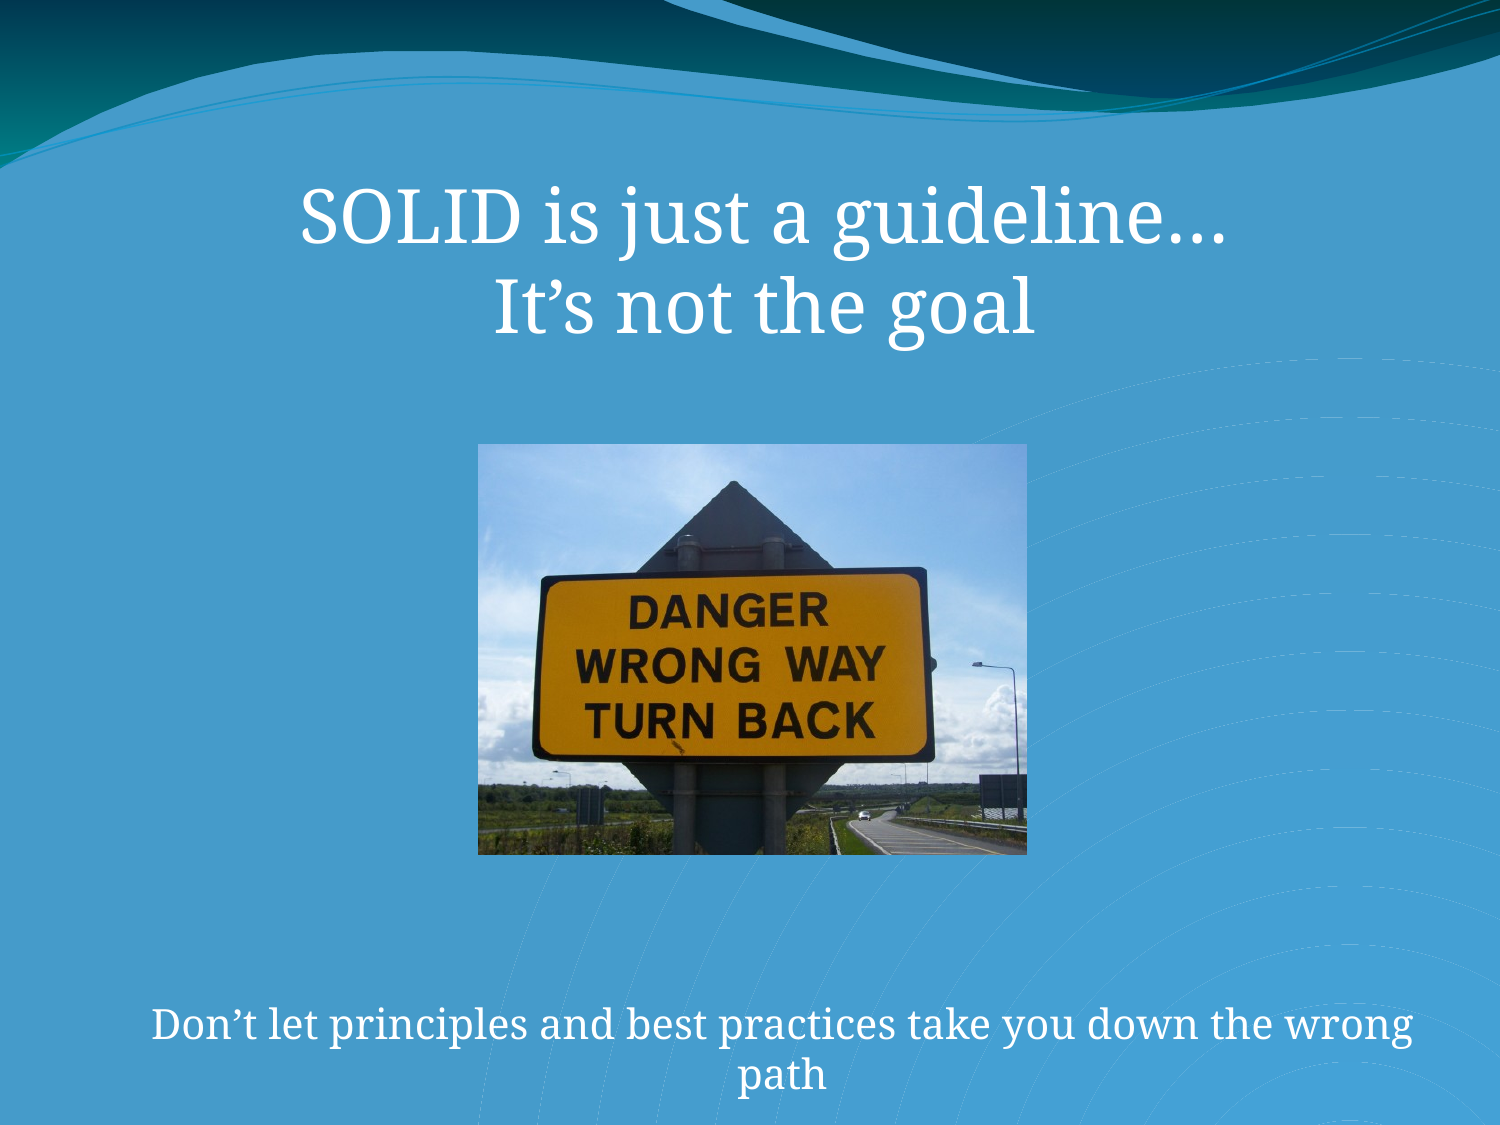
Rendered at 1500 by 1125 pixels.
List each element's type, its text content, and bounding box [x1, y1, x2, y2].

picture [635, 90, 669, 94]
picture [113, 125, 133, 131]
picture [65, 138, 80, 143]
picture [478, 444, 1027, 855]
text_box Don’t let principles and best practices take you down the wrong path [132, 990, 1433, 1056]
text_box SOLID is just a guideline… It’s not the goal [280, 160, 1250, 358]
